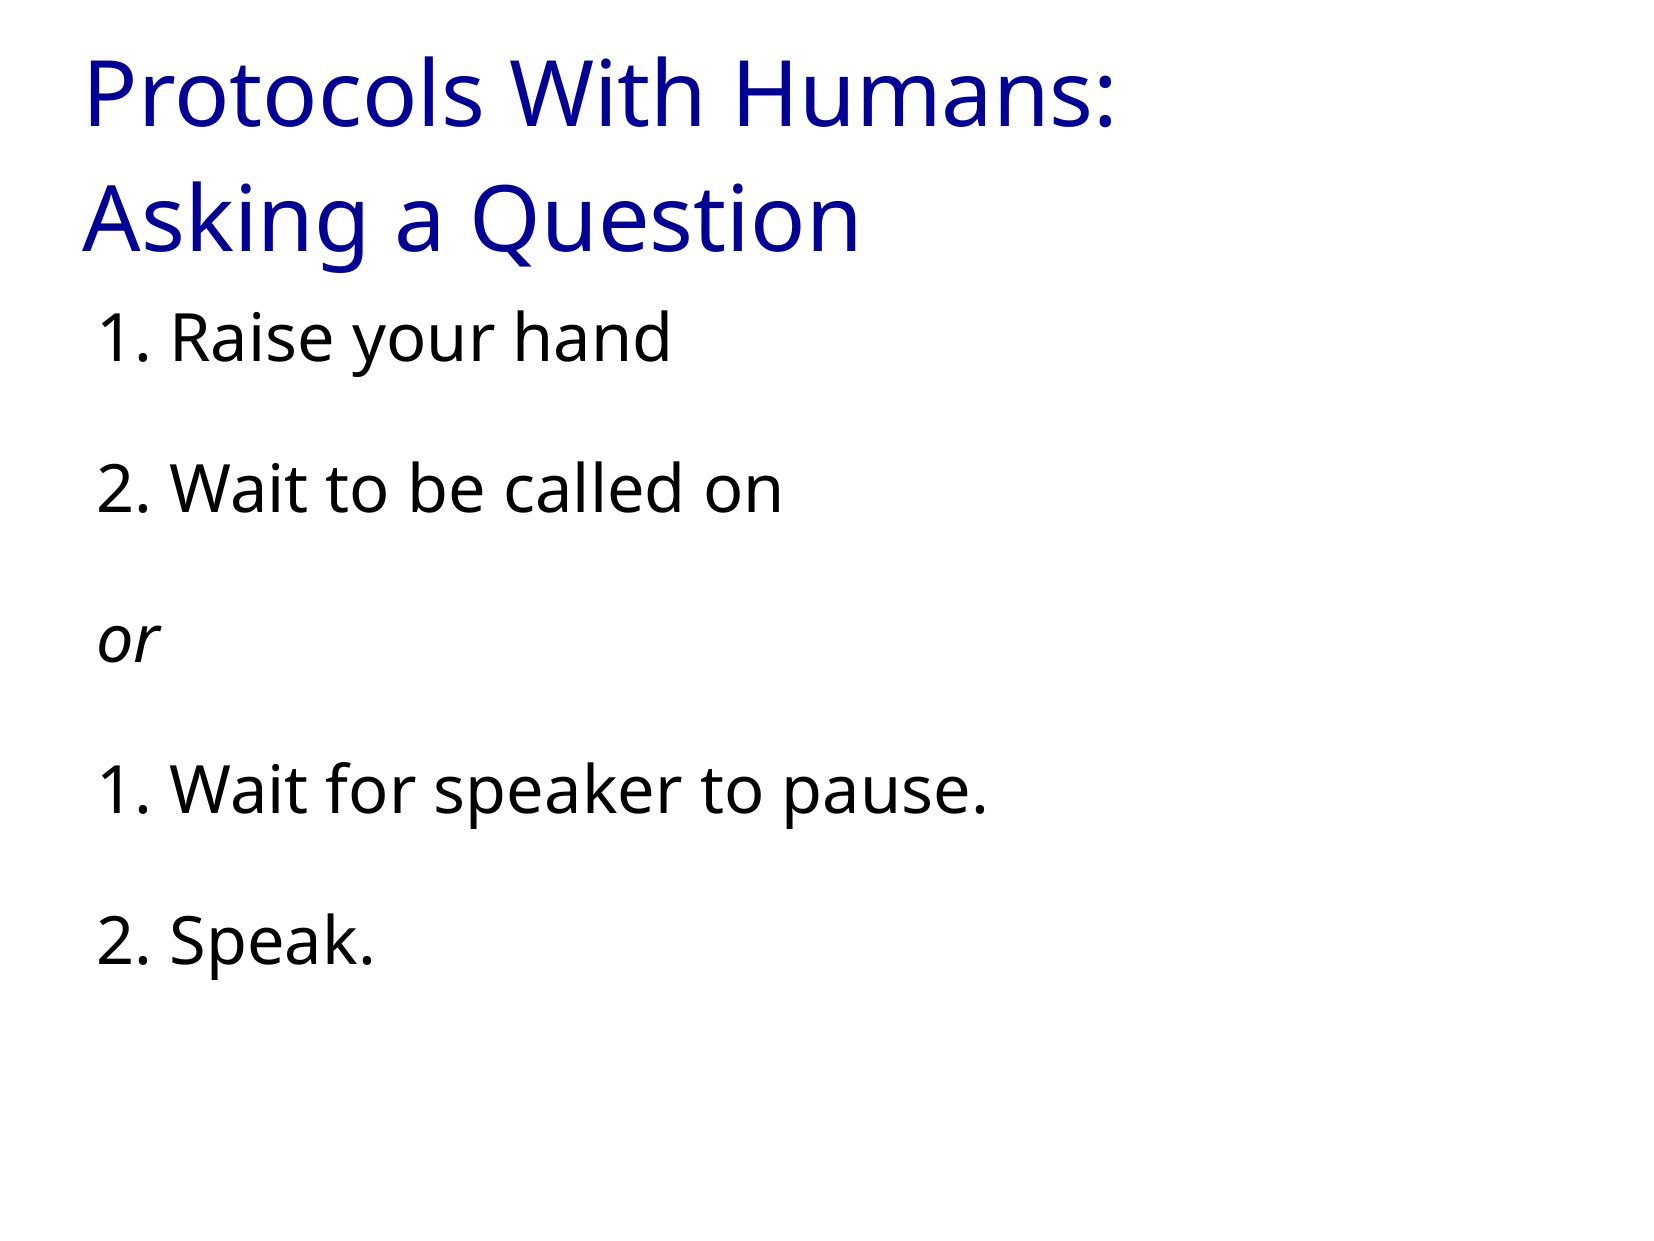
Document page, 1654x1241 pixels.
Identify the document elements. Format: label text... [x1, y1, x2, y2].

title Protocols With Humans: Asking a Question [82, 49, 1571, 257]
list 1. Raise your hand 2. Wait to be called on or 1. Wait for speaker to pause. 2. Speak. [60, 290, 1571, 1096]
